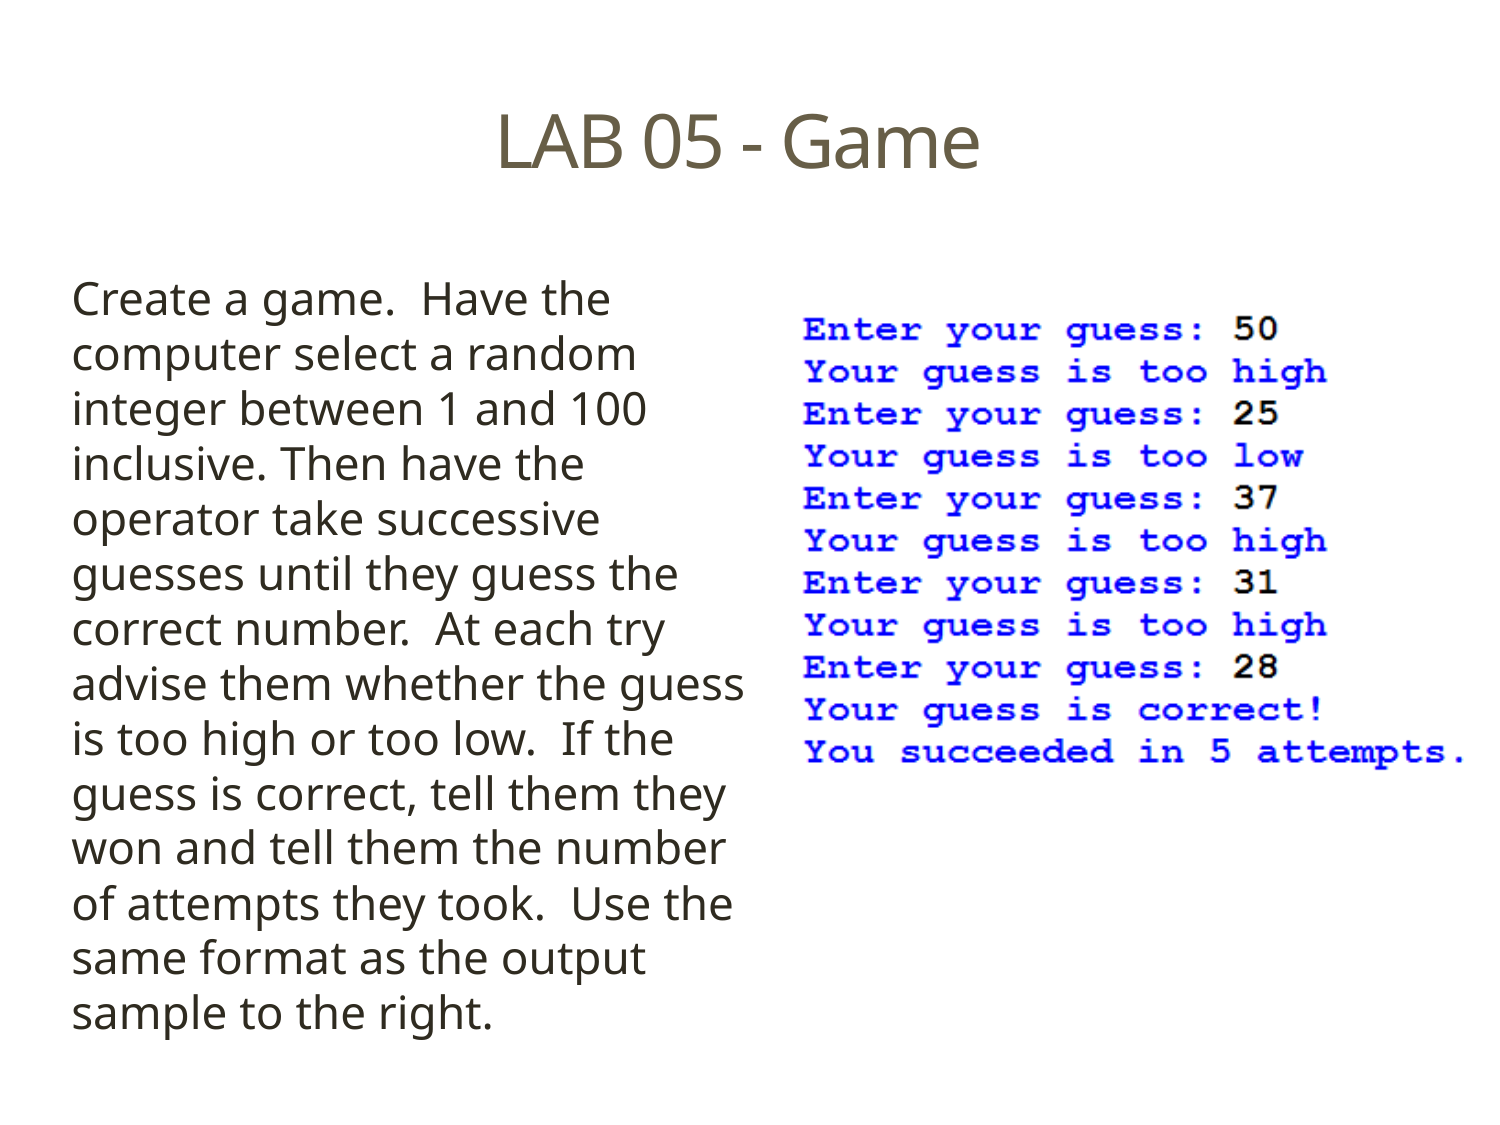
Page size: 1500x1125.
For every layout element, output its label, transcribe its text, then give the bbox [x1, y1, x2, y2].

title LAB 05 - Game [18, 45, 1460, 233]
picture [798, 311, 1471, 772]
list Create a game. Have the computer select a random integer between 1 and 100 inclusive. Then have the operator take successive guesses until they guess the correct number. At each try advise them whether the guess is too high or too low. If the guess is correct, tell them they won and tell them the number of attempts they took. Use the same format as the output sample to the right. [18, 262, 772, 1098]
